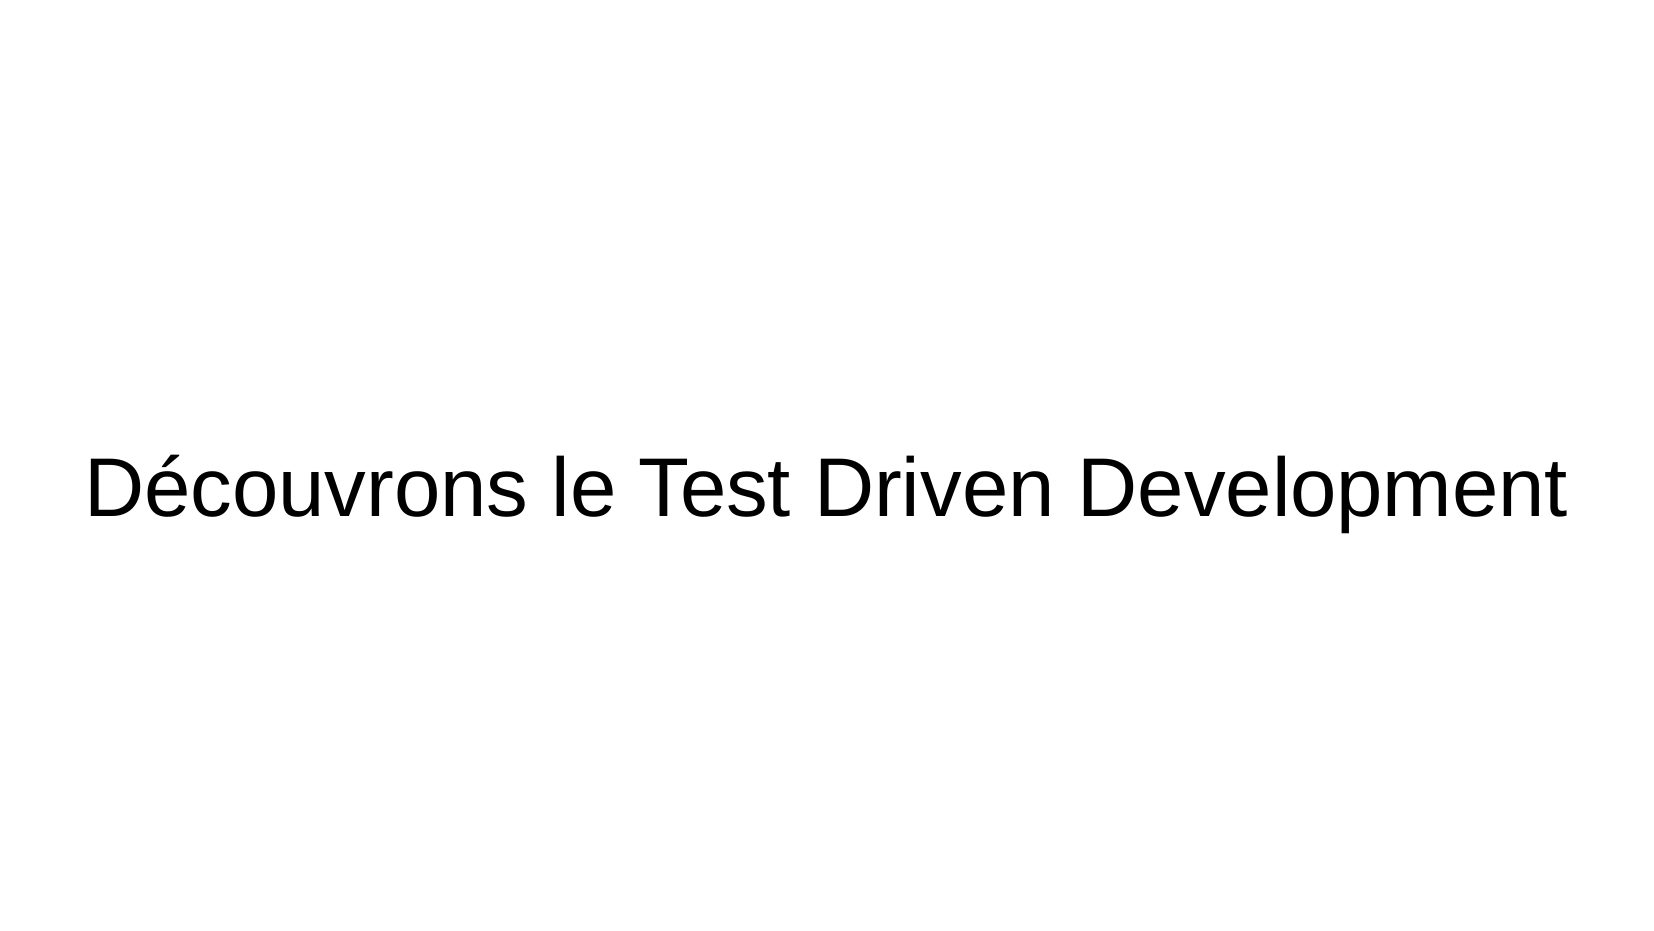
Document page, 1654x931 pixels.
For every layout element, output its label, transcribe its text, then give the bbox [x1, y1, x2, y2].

list Découvrons le Test Driven Development [82, 217, 1571, 758]
